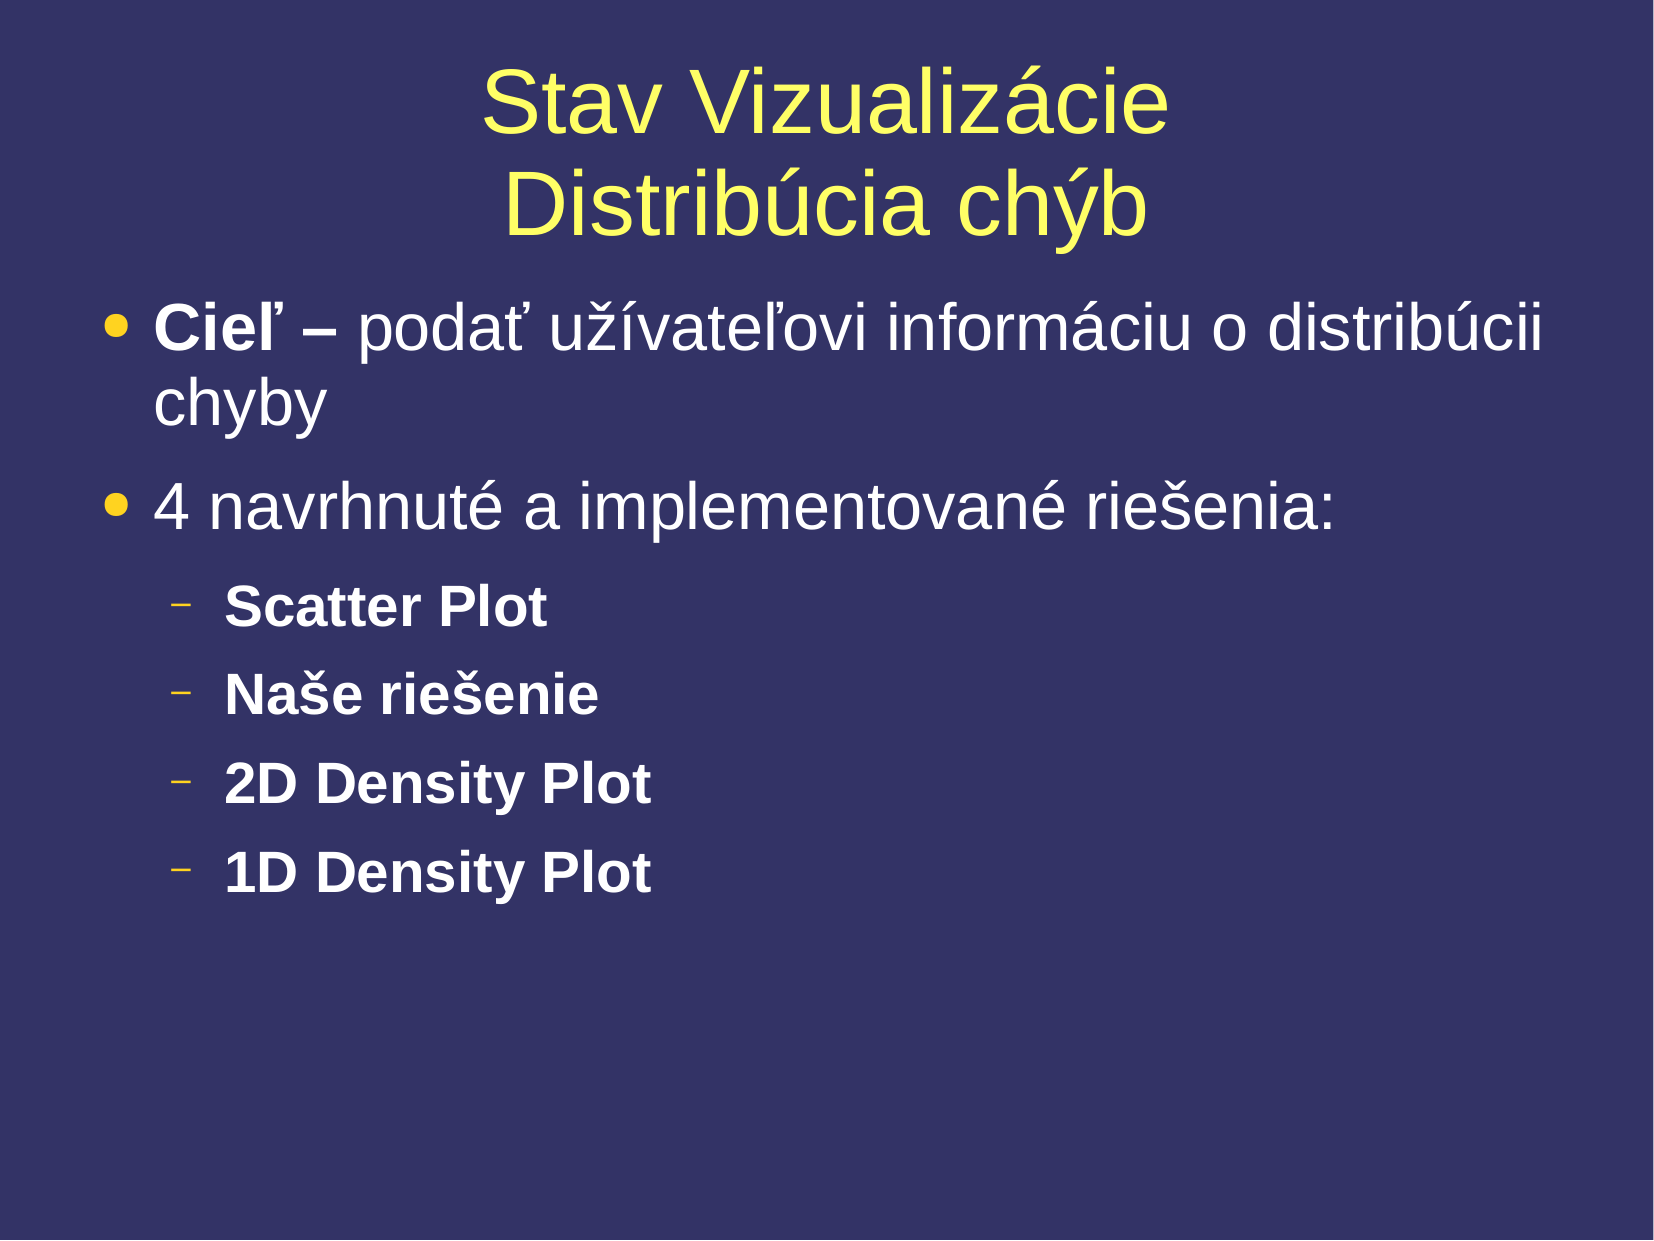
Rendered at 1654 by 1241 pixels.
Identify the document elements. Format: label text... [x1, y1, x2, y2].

title Stav Vizualizácie Distribúcia chýb [82, 49, 1571, 257]
list Cieľ – podať užívateľovi informáciu o distribúcii chyby 4 navrhnuté a implementované riešenia: Scatter Plot Naše riešenie 2D Density Plot 1D Density Plot [82, 290, 1571, 1109]
